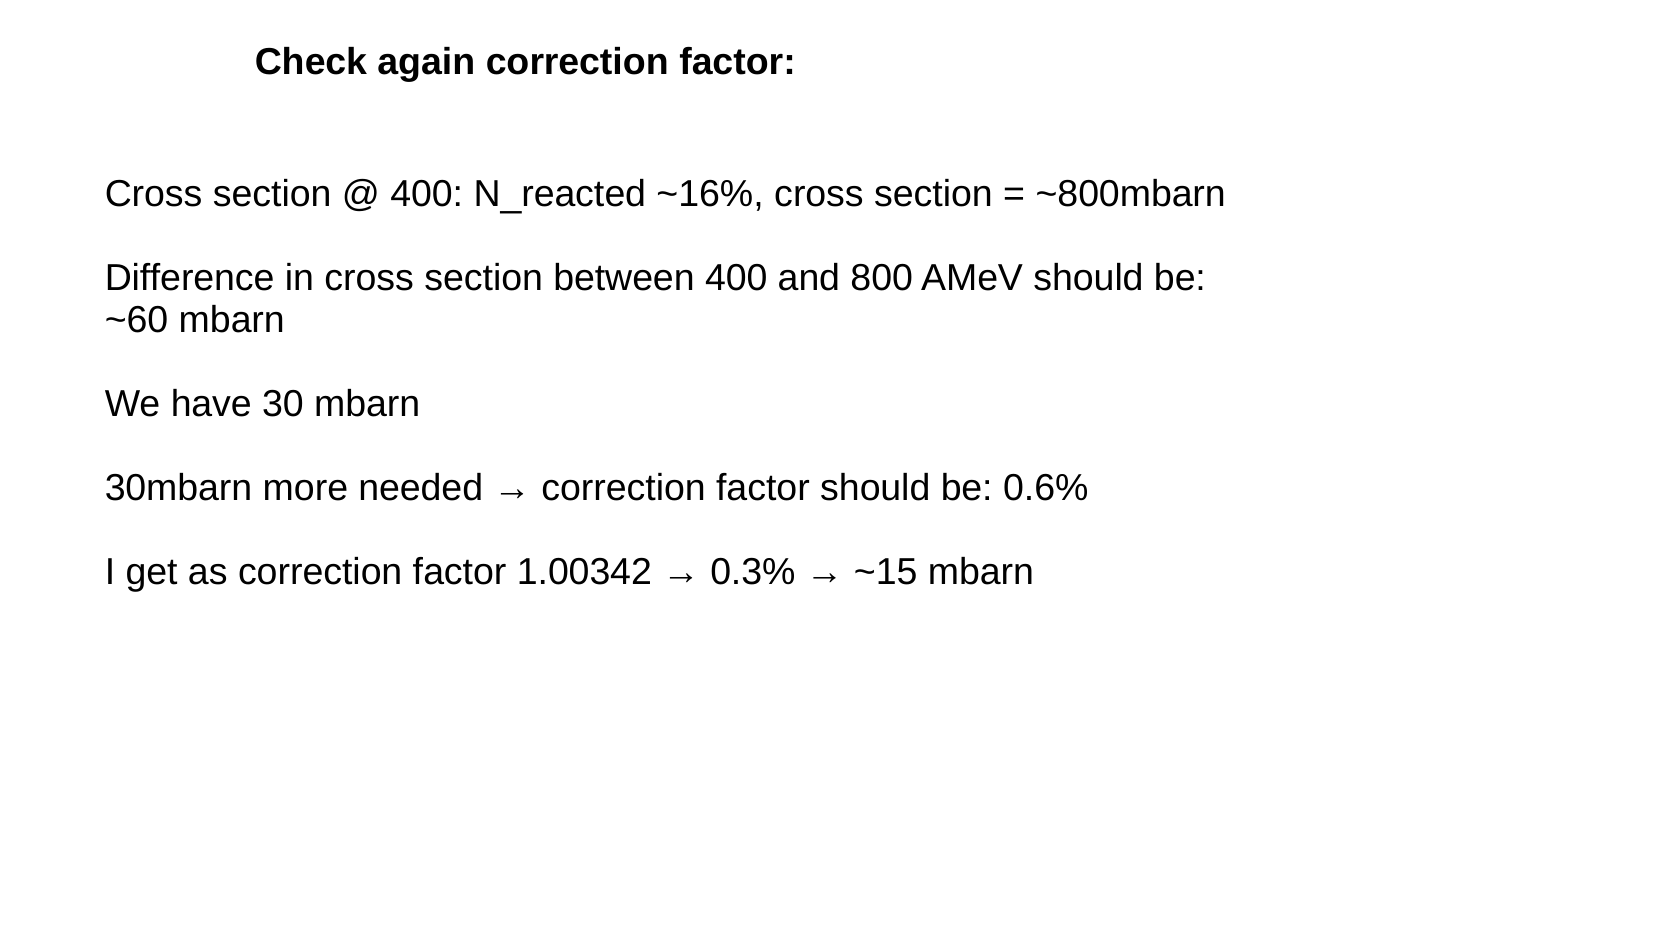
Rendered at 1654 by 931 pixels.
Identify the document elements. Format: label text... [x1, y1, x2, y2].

text_box Check again correction factor: [240, 33, 1336, 91]
text_box Cross section @ 400: N_reacted ~16%, cross section = ~800mbarn Difference in cross section between 400 and 800 AMeV should be: ~60 mbarn We have 30 mbarn 30mbarn more needed → correction factor should be: 0.6% I get as correction factor 1.00342 → 0.3% → ~15 mbarn [90, 165, 1336, 684]
